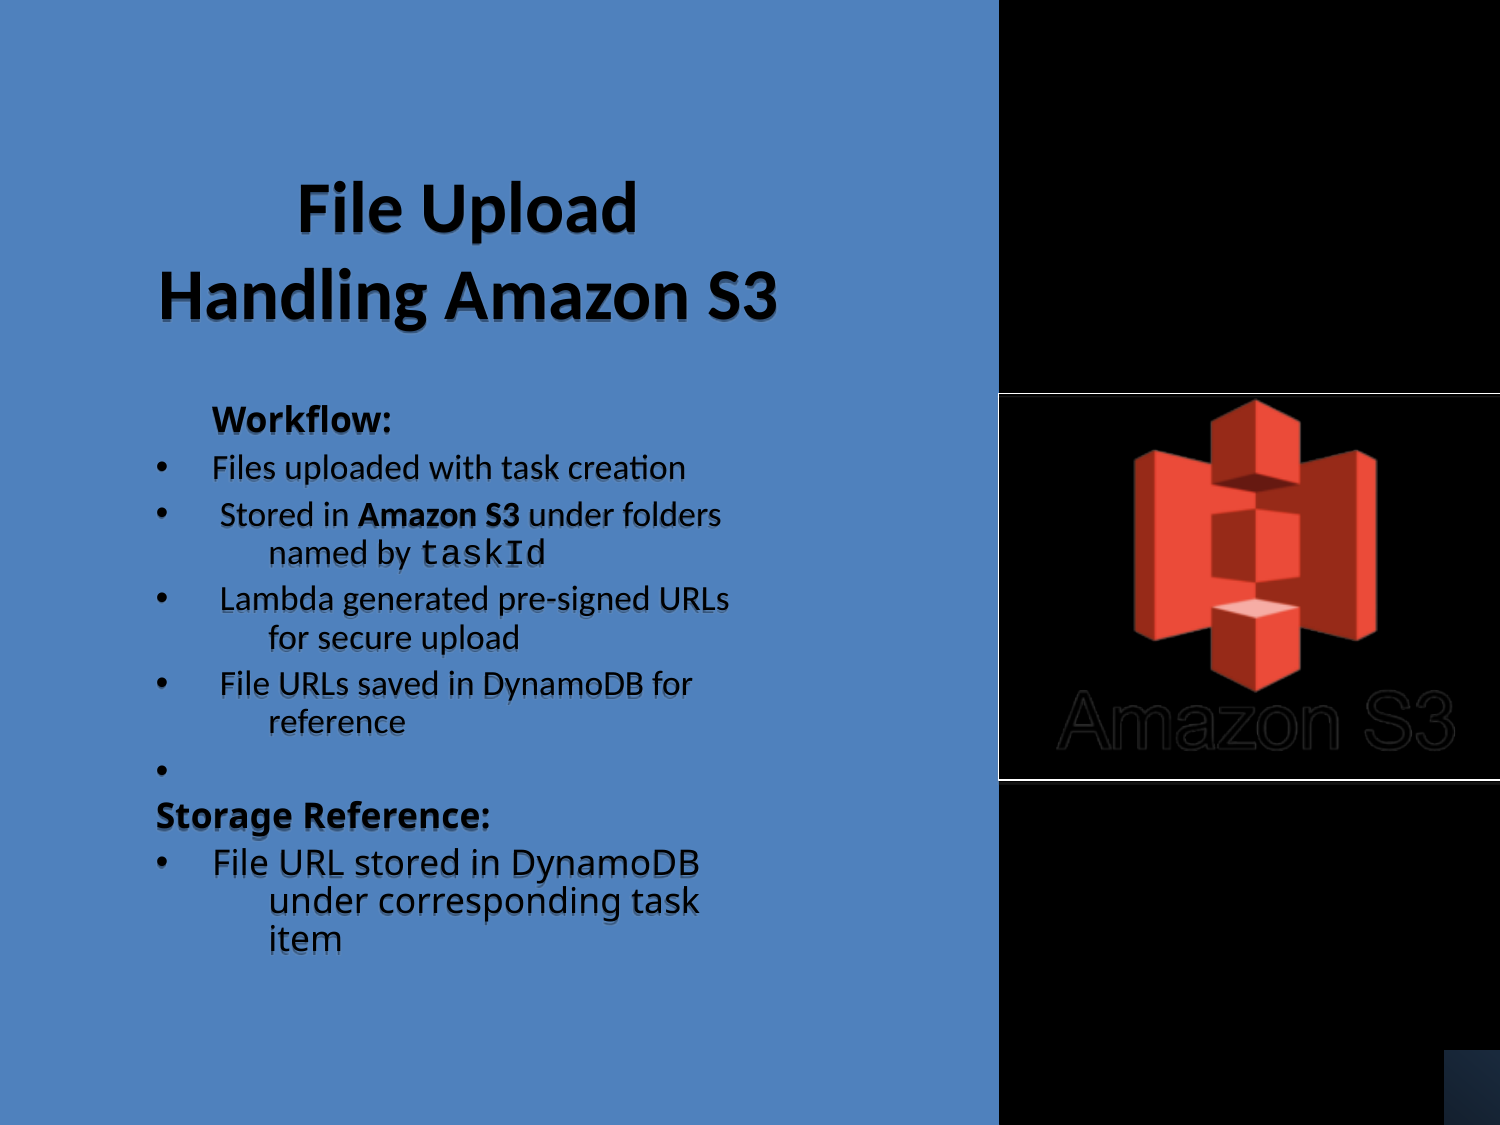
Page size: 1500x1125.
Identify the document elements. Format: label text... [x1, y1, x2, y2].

list Workflow: Files uploaded with task creation Stored in Amazon S3 under folders named by taskId Lambda generated pre-signed URLs for secure upload File URLs saved in DynamoDB for reference Storage Reference: File URL stored in DynamoDB under corresponding task item [140, 394, 795, 975]
title File Upload Handling Amazon S3 [141, 72, 797, 342]
picture [999, 394, 1500, 780]
text_box [0, 0, 1500, 1125]
